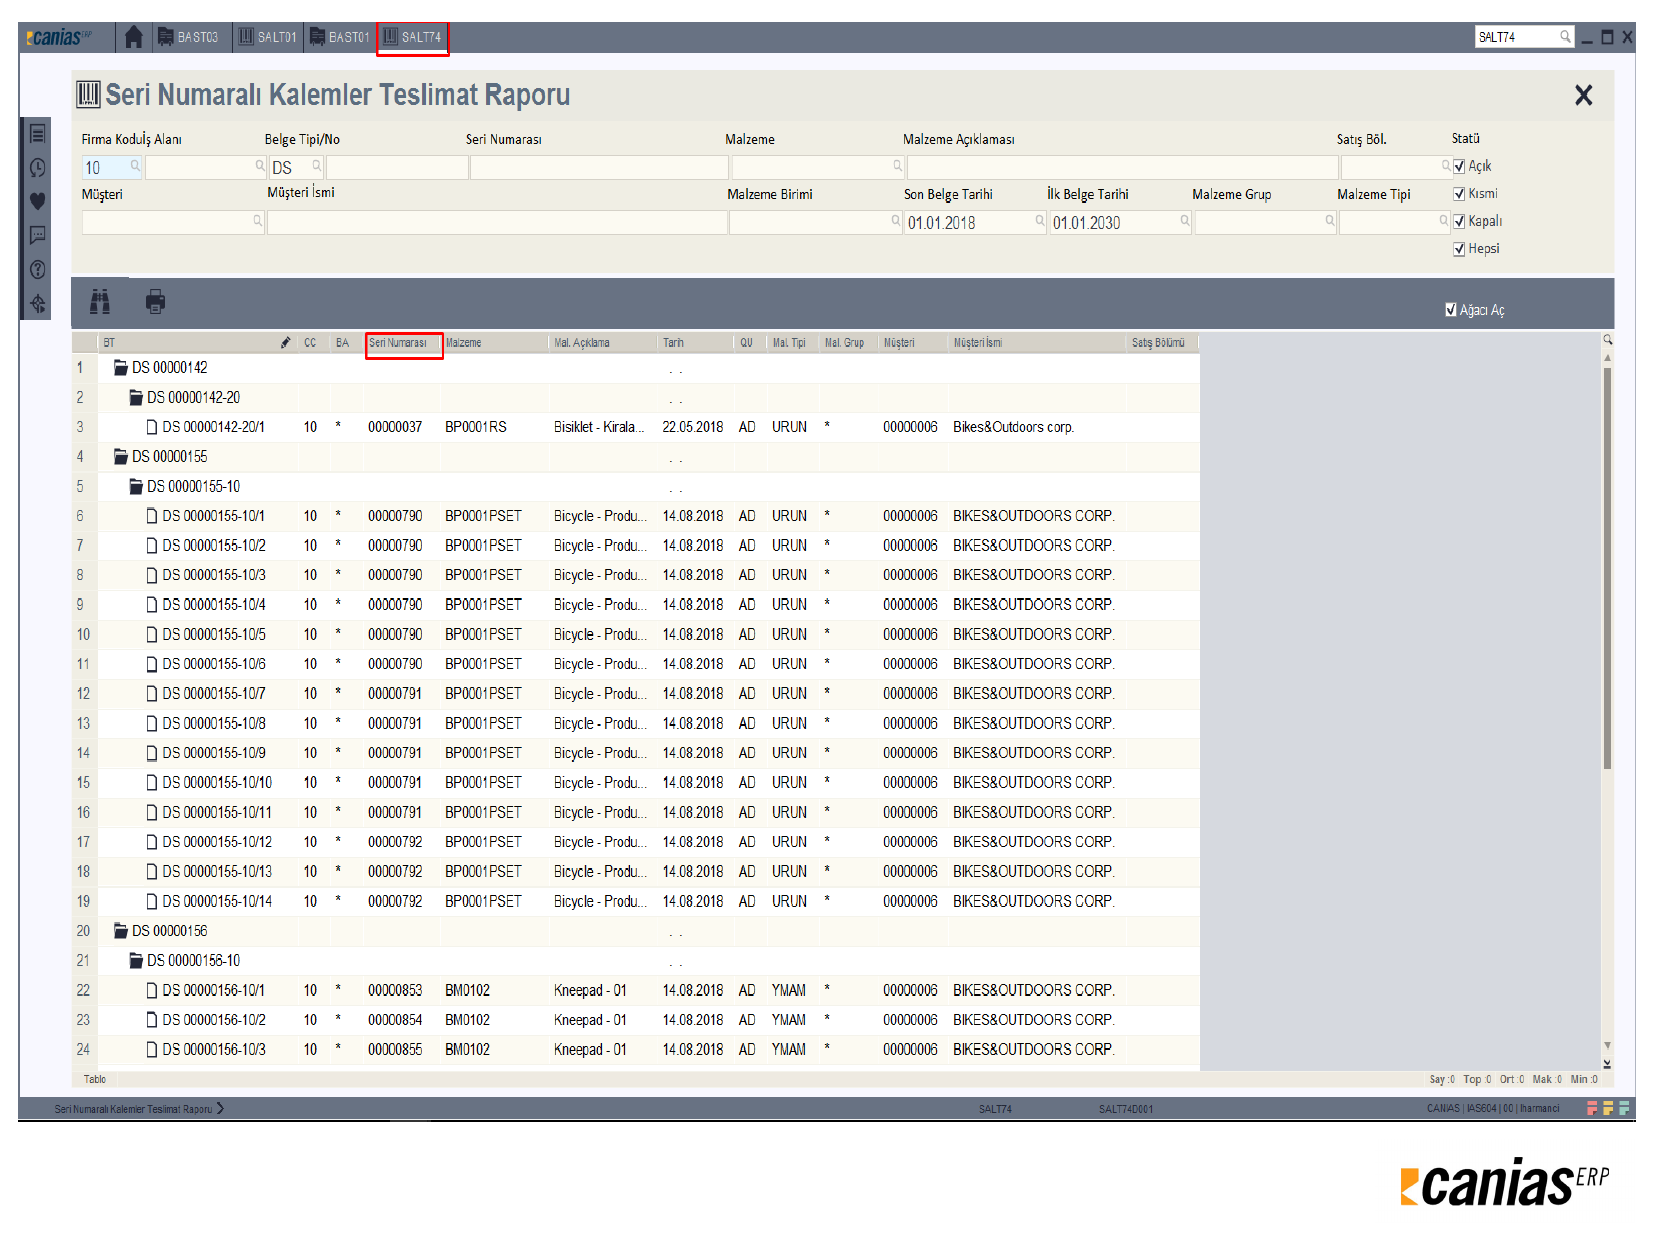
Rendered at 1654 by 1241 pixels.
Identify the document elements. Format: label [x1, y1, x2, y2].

picture [18, 22, 1636, 1123]
picture [1375, 1139, 1635, 1223]
